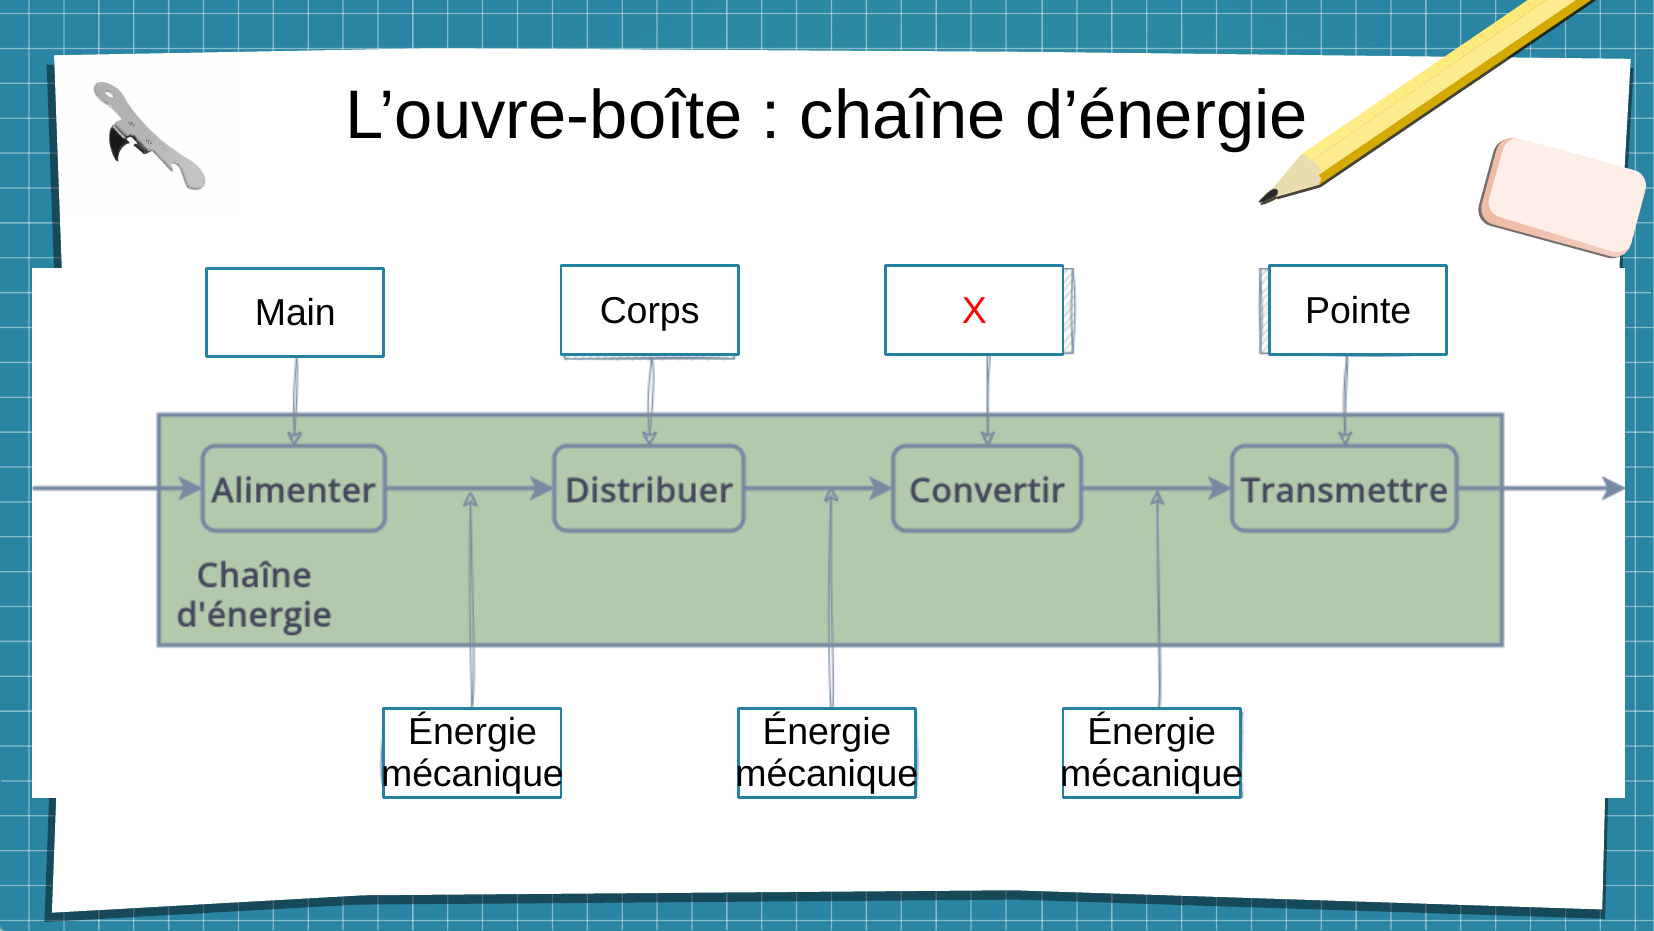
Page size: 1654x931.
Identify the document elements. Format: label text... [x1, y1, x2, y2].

text_box X [885, 265, 1063, 355]
text_box Corps [561, 265, 739, 355]
title L’ouvre-boîte : chaîne d’énergie [82, 37, 1571, 193]
text_box Énergie mécanique [383, 708, 562, 798]
picture [62, 58, 237, 214]
text_box Énergie mécanique [1062, 708, 1241, 798]
text_box Énergie mécanique [738, 708, 916, 798]
text_box Pointe [1269, 265, 1447, 355]
picture [32, 268, 1625, 798]
text_box Main [206, 268, 384, 357]
